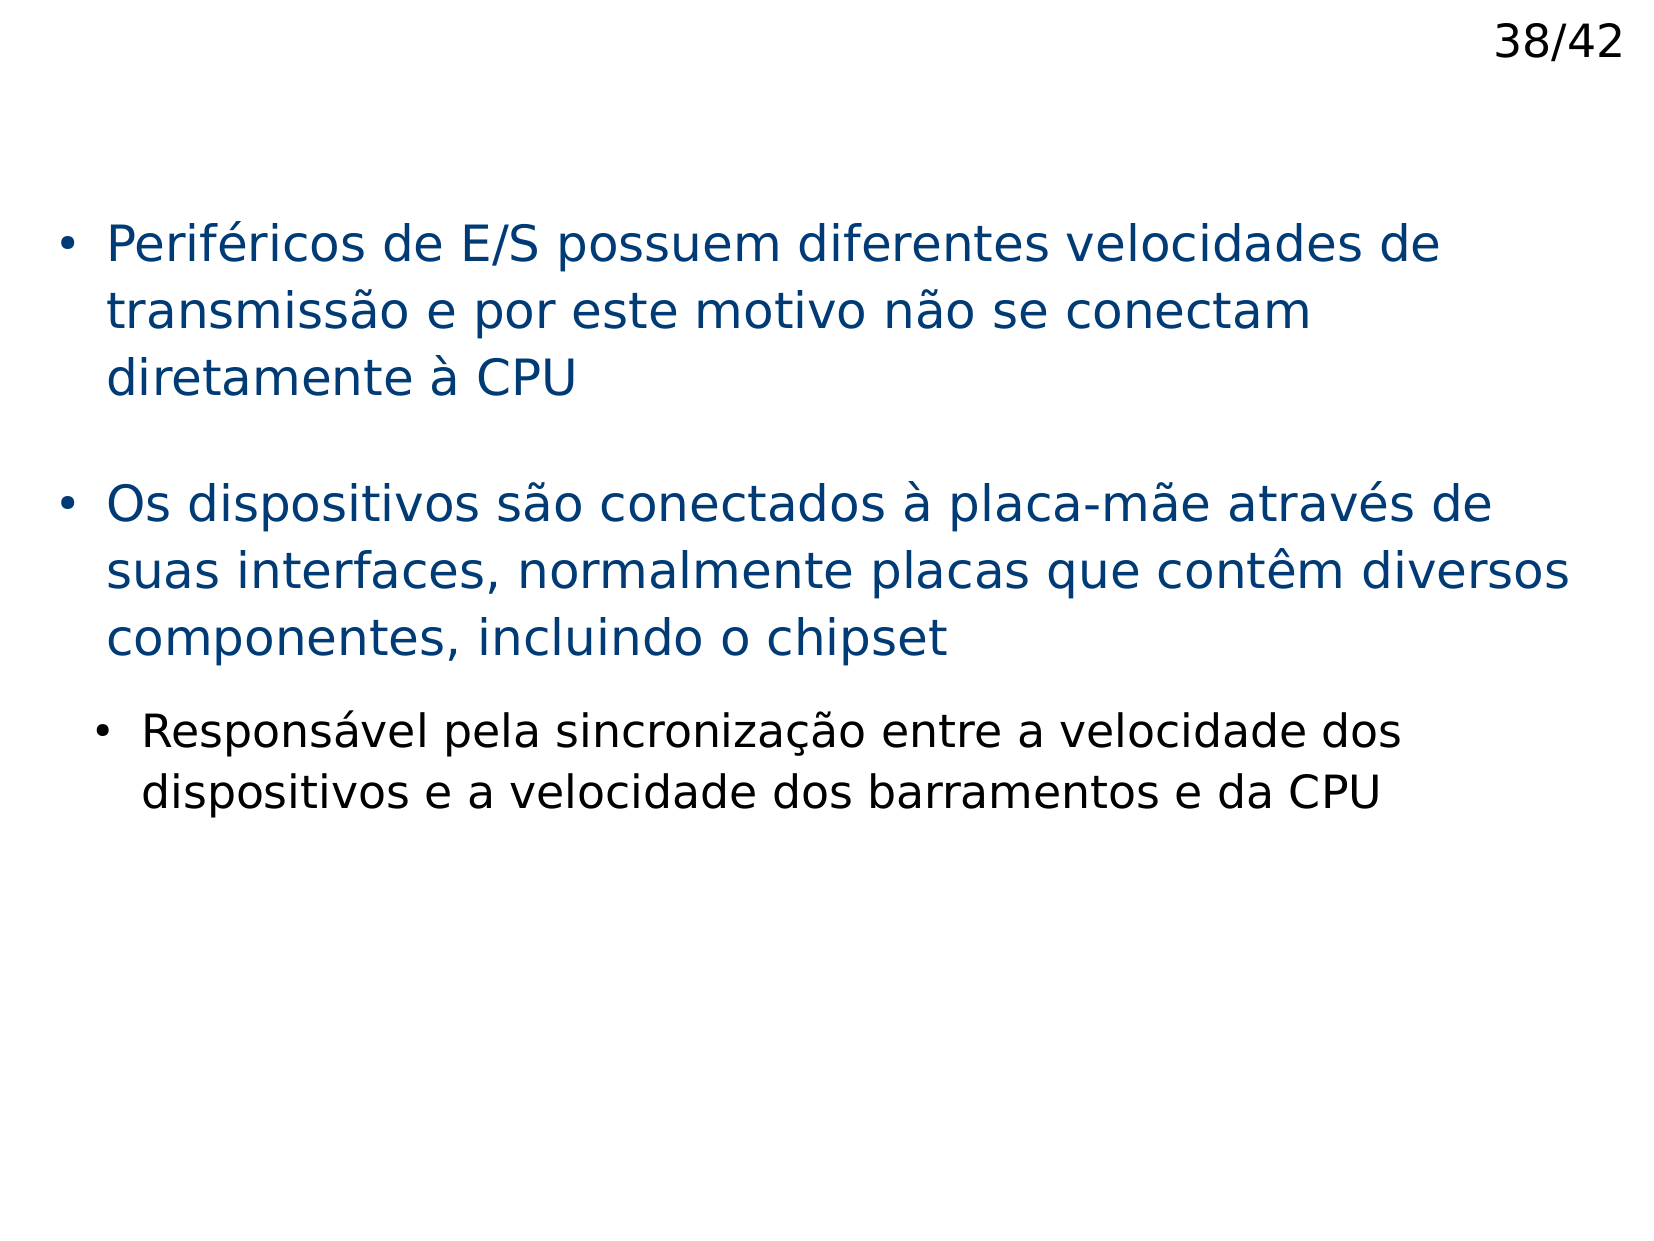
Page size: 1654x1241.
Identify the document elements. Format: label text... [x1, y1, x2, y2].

list Periféricos de E/S possuem diferentes velocidades de transmissão e por este motivo não se conectam diretamente à CPU Os dispositivos são conectados à placa-mãe através de suas interfaces, normalmente placas que contêm diversos componentes, incluindo o chipset Responsável pela sincronização entre a velocidade dos dispositivos e a velocidade dos barramentos e da CPU [59, 206, 1625, 1211]
